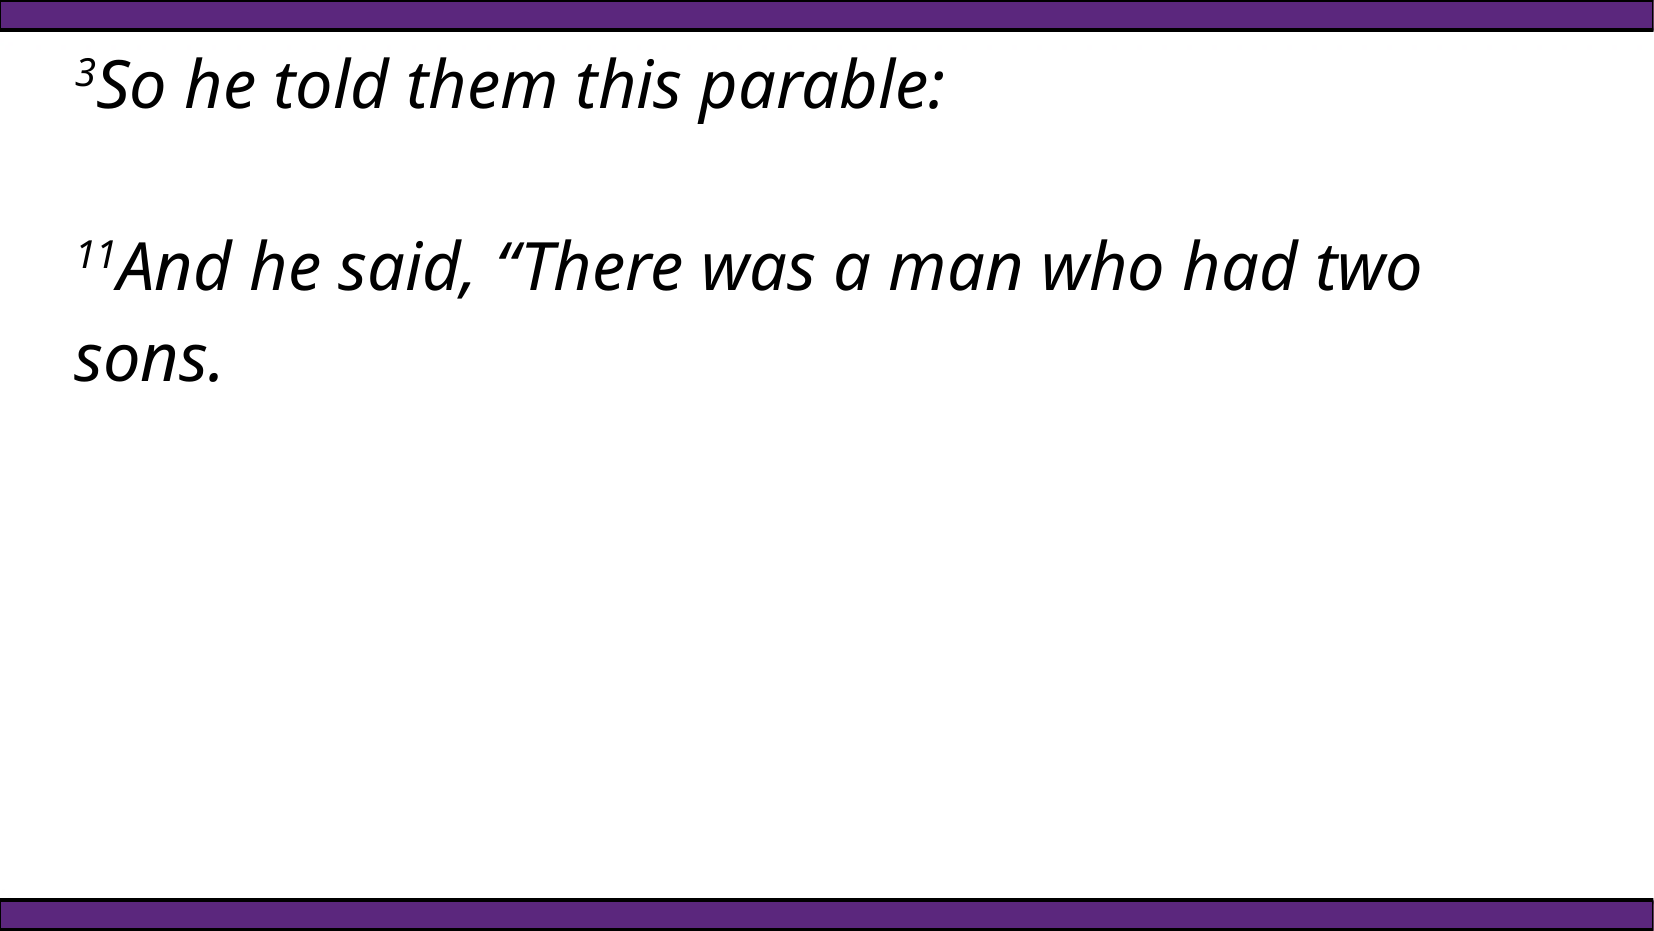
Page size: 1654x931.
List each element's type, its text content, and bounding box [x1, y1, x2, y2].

picture [0, 31, 1654, 900]
text_box [0, 0, 1654, 31]
text_box 3So he told them this parable: 11And he said, “There was a man who had two sons. [60, 30, 1591, 400]
text_box [0, 900, 1654, 931]
